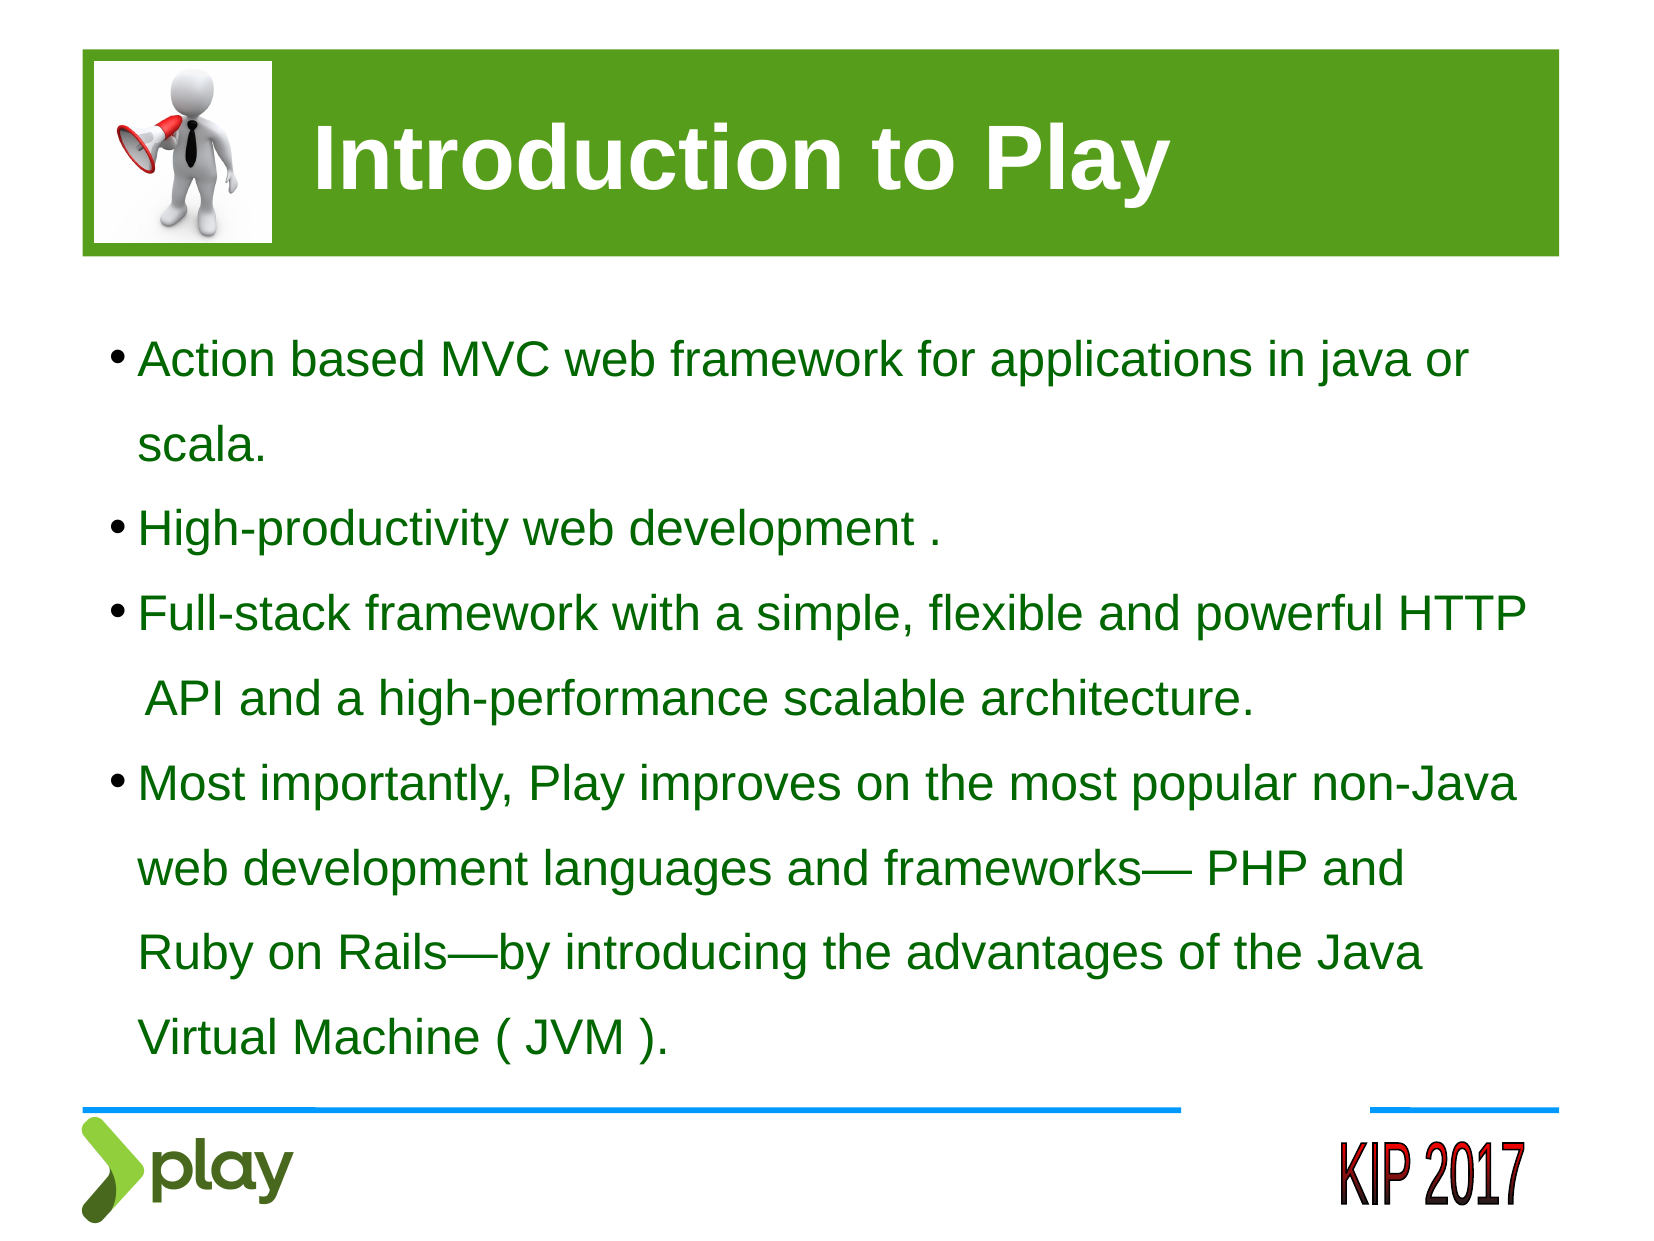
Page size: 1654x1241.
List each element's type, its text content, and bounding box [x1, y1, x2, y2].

title Introduction to Play [82, 49, 1560, 257]
picture [94, 61, 272, 243]
text_box Action based MVC web framework for applications in java or scala. High-productivity web development . Full-stack framework with a simple, flexible and powerful HTTP API and a high-performance scalable architecture. Most importantly, Play improves on the most popular non-Java web development languages and frameworks— PHP and Ruby on Rails—by introducing the advantages of the Java Virtual Machine ( JVM ). [94, 318, 1548, 1099]
picture [68, 1111, 302, 1229]
